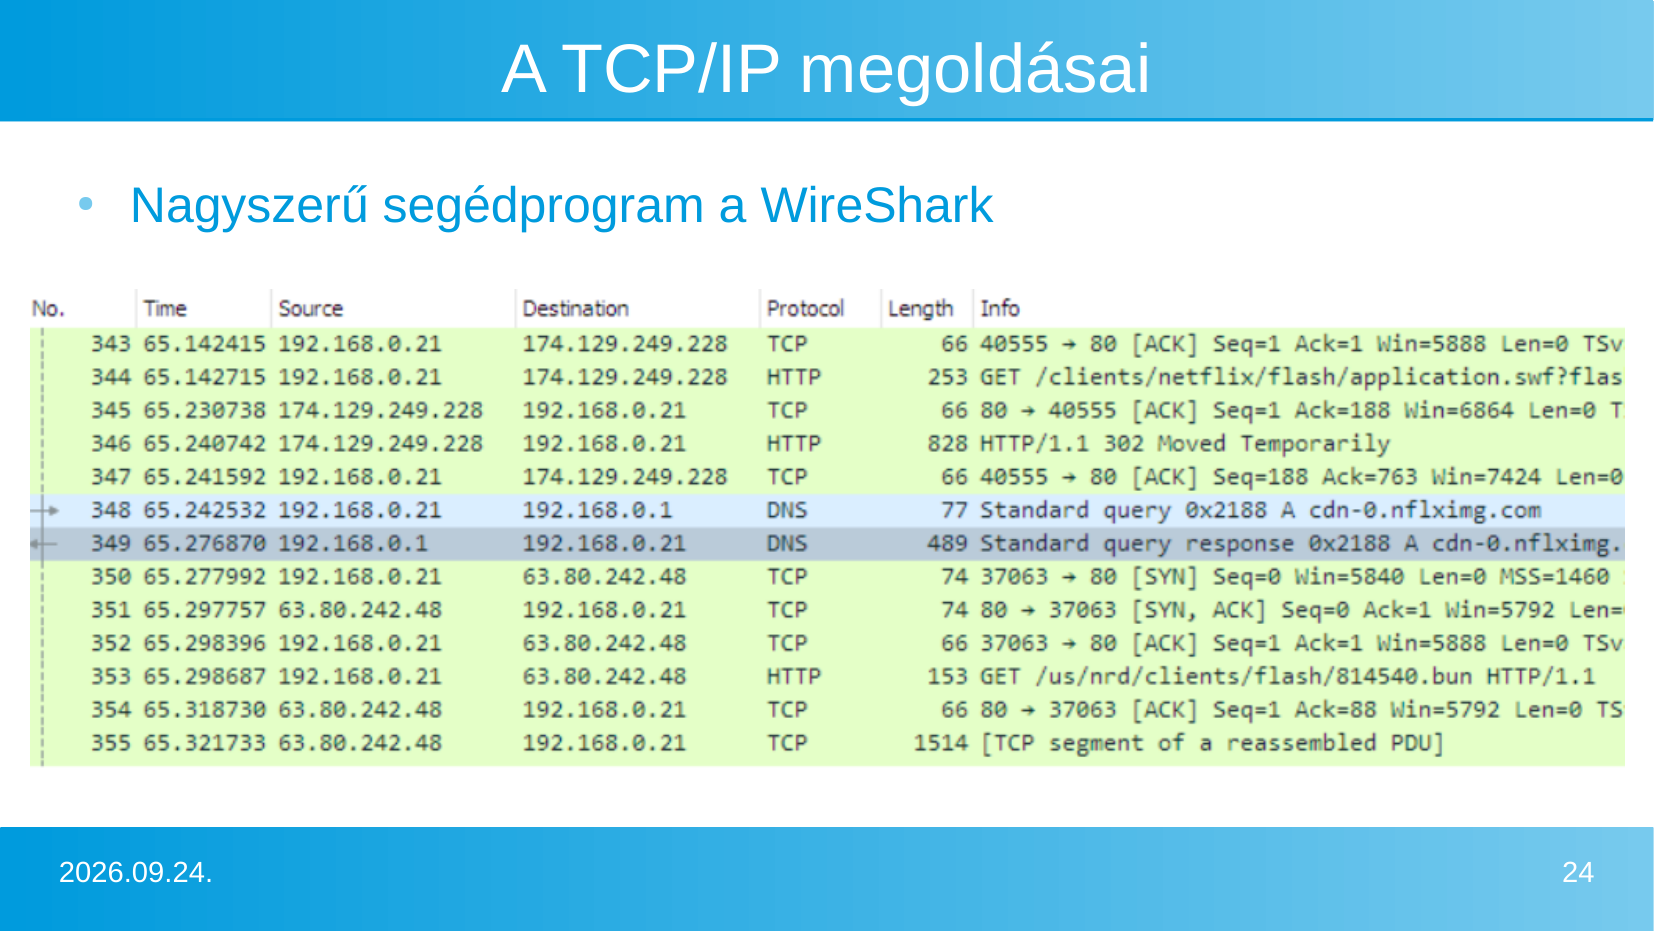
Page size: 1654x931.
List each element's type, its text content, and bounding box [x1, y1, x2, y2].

picture [30, 289, 1625, 768]
title A TCP/IP megoldásai [59, 29, 1595, 108]
list Nagyszerű segédprogram a WireShark [59, 177, 1595, 289]
